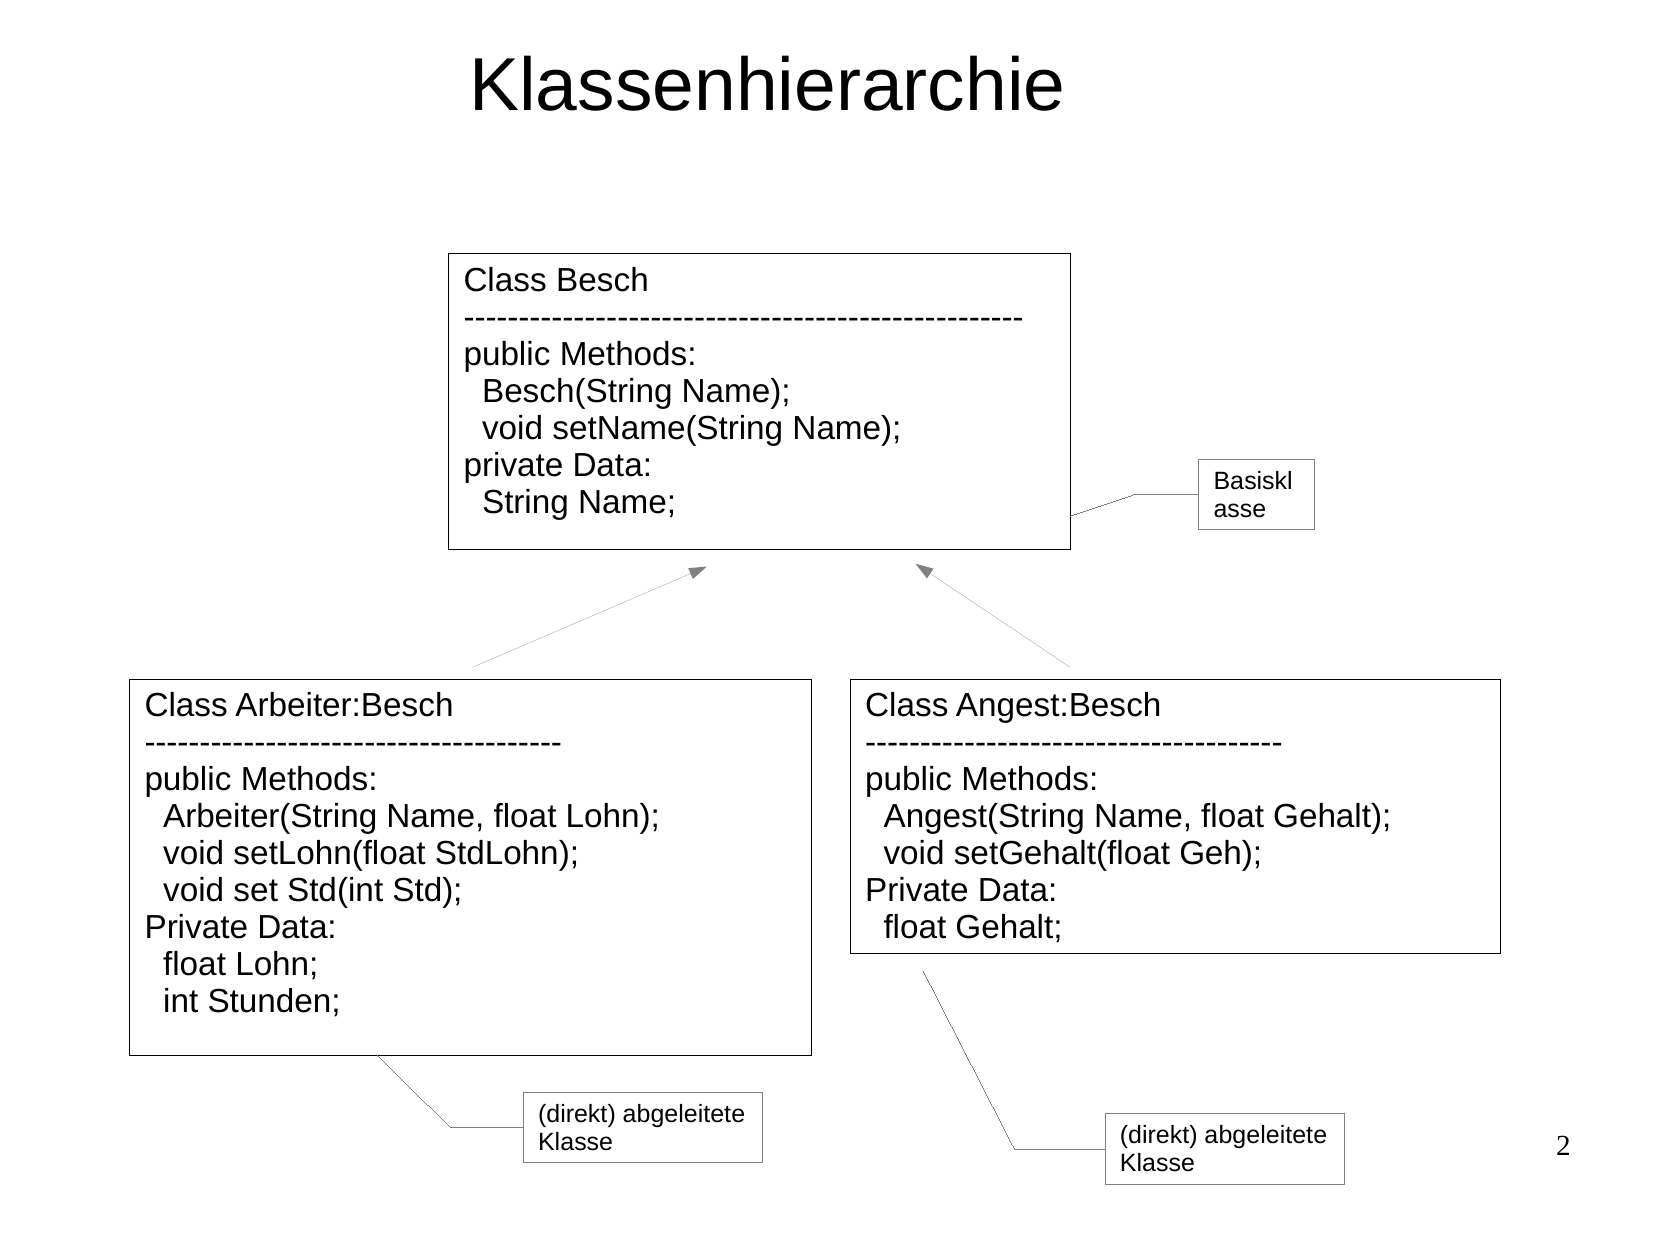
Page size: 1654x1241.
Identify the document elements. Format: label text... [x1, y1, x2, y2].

text_box Class Arbeiter:Besch -------------------------------------- public Methods: Arbeiter(String Name, float Lohn); void setLohn(float StdLohn); void set Std(int Std); Private Data: float Lohn; int Stunden; [129, 679, 812, 1056]
text_box (direkt) abgeleitete Klasse [1105, 1113, 1345, 1185]
text_box Basisklasse [1198, 459, 1315, 530]
text_box Klassenhierarchie [165, 35, 1371, 135]
text_box Class Besch --------------------------------------------------- public Methods: Besch(String Name); void setName(String Name); private Data: String Name; [448, 253, 1071, 550]
text_box (direkt) abgeleitete Klasse [523, 1092, 763, 1163]
text_box Class Angest:Besch -------------------------------------- public Methods: Angest(String Name, float Gehalt); void setGehalt(float Geh); Private Data: float Gehalt; [850, 679, 1501, 954]
